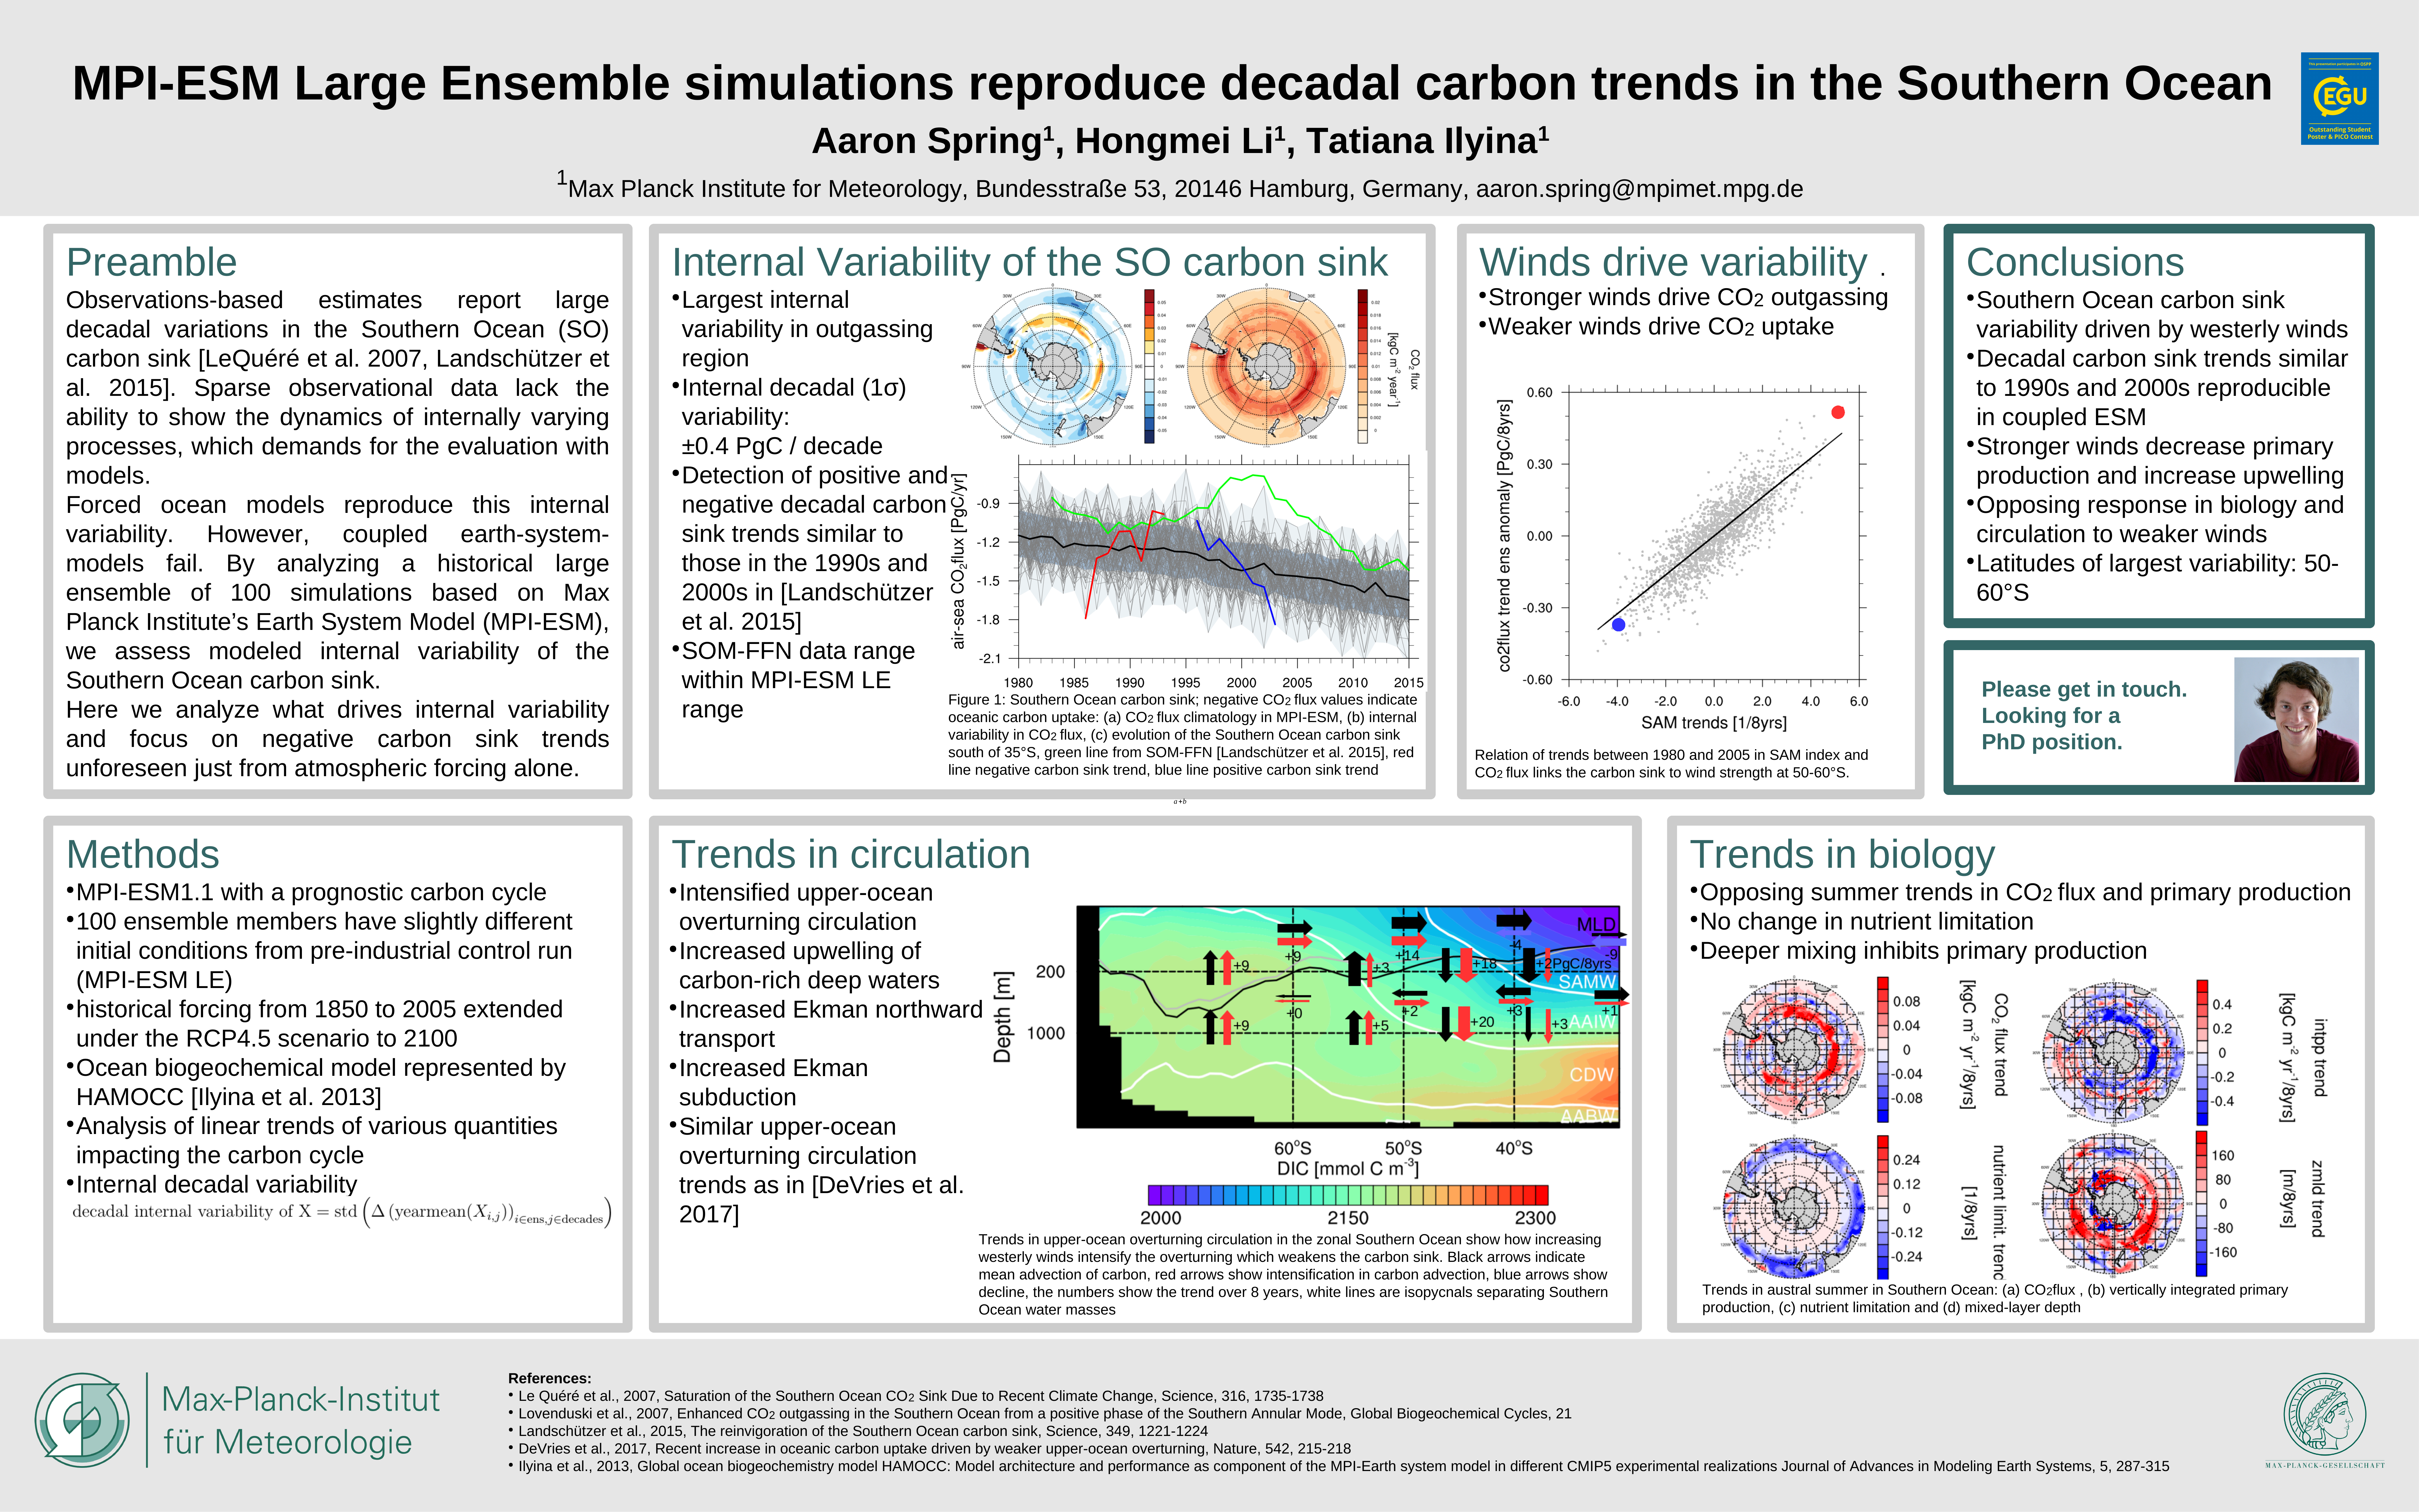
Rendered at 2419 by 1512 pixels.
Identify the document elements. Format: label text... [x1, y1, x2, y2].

picture [2234, 657, 2359, 782]
picture [958, 281, 1422, 449]
text_box Stronger winds drive CO2 outgassing Weaker winds drive CO2 uptake [1474, 279, 1920, 754]
text_box Winds drive variability . [1462, 228, 1920, 795]
text_box References: Le Quéré et al., 2007, Saturation of the Southern Ocean CO2 Sink Due to Recent Climate Change, Science, 316, 1735-1738 Lovenduski et al., 2007, Enhanced CO2 outgassing in the Southern Ocean from a positive phase of the Southern Annular Mode, Global Biogeochemical Cycles, 21 Landschützer et al., 2015, The reinvigoration of the Southern Ocean carbon sink, Science, 349, 1221-1224 DeVries et al., 2017, Recent increase in oceanic carbon uptake driven by weaker upper-ocean overturning, Nature, 542, 215-218 Ilyina et al., 2013, Global ocean biogeochemistry model HAMOCC: Model architecture and performance as component of the MPI-Earth system model in different CMIP5 experimental realizations Journal of Advances in Modeling Earth Systems, 5, 287-315 [504, 1366, 2181, 1476]
text_box Internal Variability of the SO carbon sink [654, 228, 1431, 795]
text_box Trends in circulation [654, 821, 1637, 1328]
text_box Preamble Observations-based estimates report large decadal variations in the Southern Ocean (SO) carbon sink [LeQuéré et al. 2007, Landschützer et al. 2015]. Sparse observational data lack the ability to show the dynamics of internally varying processes, which demands for the evaluation with models. Forced ocean models reproduce this internal variability. However, coupled earth-system-models fail. By analyzing a historical large ensemble of 100 simulations based on Max Planck Institute’s Earth System Model (MPI-ESM), we assess modeled internal variability of the Southern Ocean carbon sink. Here we analyze what drives internal variability and focus on negative carbon sink trends unforeseen just from atmospheric forcing alone. [48, 228, 628, 794]
picture [1491, 379, 1874, 733]
chart [1172, 796, 1188, 806]
text_box MPI-ESM Large Ensemble simulations reproduce decadal carbon trends in the Southern Ocean Aaron Spring1, Hongmei Li1, Tatiana Ilyina1 1Max Planck Institute for Meteorology, Bundesstraße 53, 20146 Hamburg, Germany, aaron.spring@mpimet.mpg.de [53, 49, 2309, 229]
text_box Conclusions Southern Ocean carbon sink variability driven by westerly winds Decadal carbon sink trends similar to 1990s and 2000s reproducible in coupled ESM Stronger winds decrease primary production and increase upwelling Opposing response in biology and circulation to weaker winds Latitudes of largest variability: 50-60°S [1949, 228, 2370, 623]
text_box Methods MPI-ESM1.1 with a prognostic carbon cycle 100 ensemble members have slightly different initial conditions from pre-industrial control run (MPI-ESM LE) historical forcing from 1850 to 2005 extended under the RCP4.5 scenario to 2100 Ocean biogeochemical model represented by HAMOCC [Ilyina et al. 2013] Analysis of linear trends of various quantities impacting the carbon cycle Internal decadal variability [48, 821, 628, 1328]
text_box Winds drive variability . [1874, 754, 1920, 795]
text_box Figure 1: Southern Ocean carbon sink; negative CO2 flux values indicate oceanic carbon uptake: (a) CO2 flux climatology in MPI-ESM, (b) internal variability in CO2 flux, (c) evolution of the Southern Ocean carbon sink south of 35°S, green line from SOM-FFN [Landschützer et al. 2015], red line negative carbon sink trend, blue line positive carbon sink trend [944, 688, 1423, 788]
text_box Trends in upper-ocean overturning circulation in the zonal Southern Ocean show how increasing westerly winds intensify the overturning which weakens the carbon sink. Black arrows indicate mean advection of carbon, red arrows show intensification in carbon advection, blue arrows show decline, the numbers show the trend over 8 years, white lines are isopycnals separating Southern Ocean water masses [974, 1228, 1628, 1320]
picture [71, 1196, 612, 1230]
picture [991, 903, 1632, 1228]
picture [957, 451, 1427, 692]
picture [35, 1372, 439, 1468]
text_box Relation of trends between 1980 and 2005 in SAM index and CO2 flux links the carbon sink to wind strength at 50-60°S. [1470, 743, 1874, 818]
picture [2301, 52, 2379, 145]
picture [2265, 1373, 2384, 1468]
text_box [1612, 618, 1626, 631]
text_box Trends in biology Opposing summer trends in CO2 flux and primary production No change in nutrient limitation Deeper mixing inhibits primary production [1672, 821, 2370, 1328]
picture [1712, 971, 2331, 1278]
text_box [1832, 406, 1845, 419]
text_box Trends in austral summer in Southern Ocean: (a) CO2flux , (b) vertically integrated primary production, (c) nutrient limitation and (d) mixed-layer depth [1698, 1278, 2352, 1320]
text_box Largest internal variability in outgassing region Internal decadal (1σ) variability: ±0.4 PgC / decade Detection of positive and negative decadal carbon sink trends similar to those in the 1990s and 2000s in [Landschützer et al. 2015] SOM-FFN data range within MPI-ESM LE range [667, 281, 957, 783]
text_box Intensified upper-ocean overturning circulation Increased upwelling of carbon-rich deep waters Increased Ekman northward transport Increased Ekman subduction Similar upper-ocean overturning circulation trends as in [DeVries et al. 2017] [664, 874, 992, 1317]
text_box Please get in touch. Looking for a PhD position. [1949, 645, 2370, 790]
